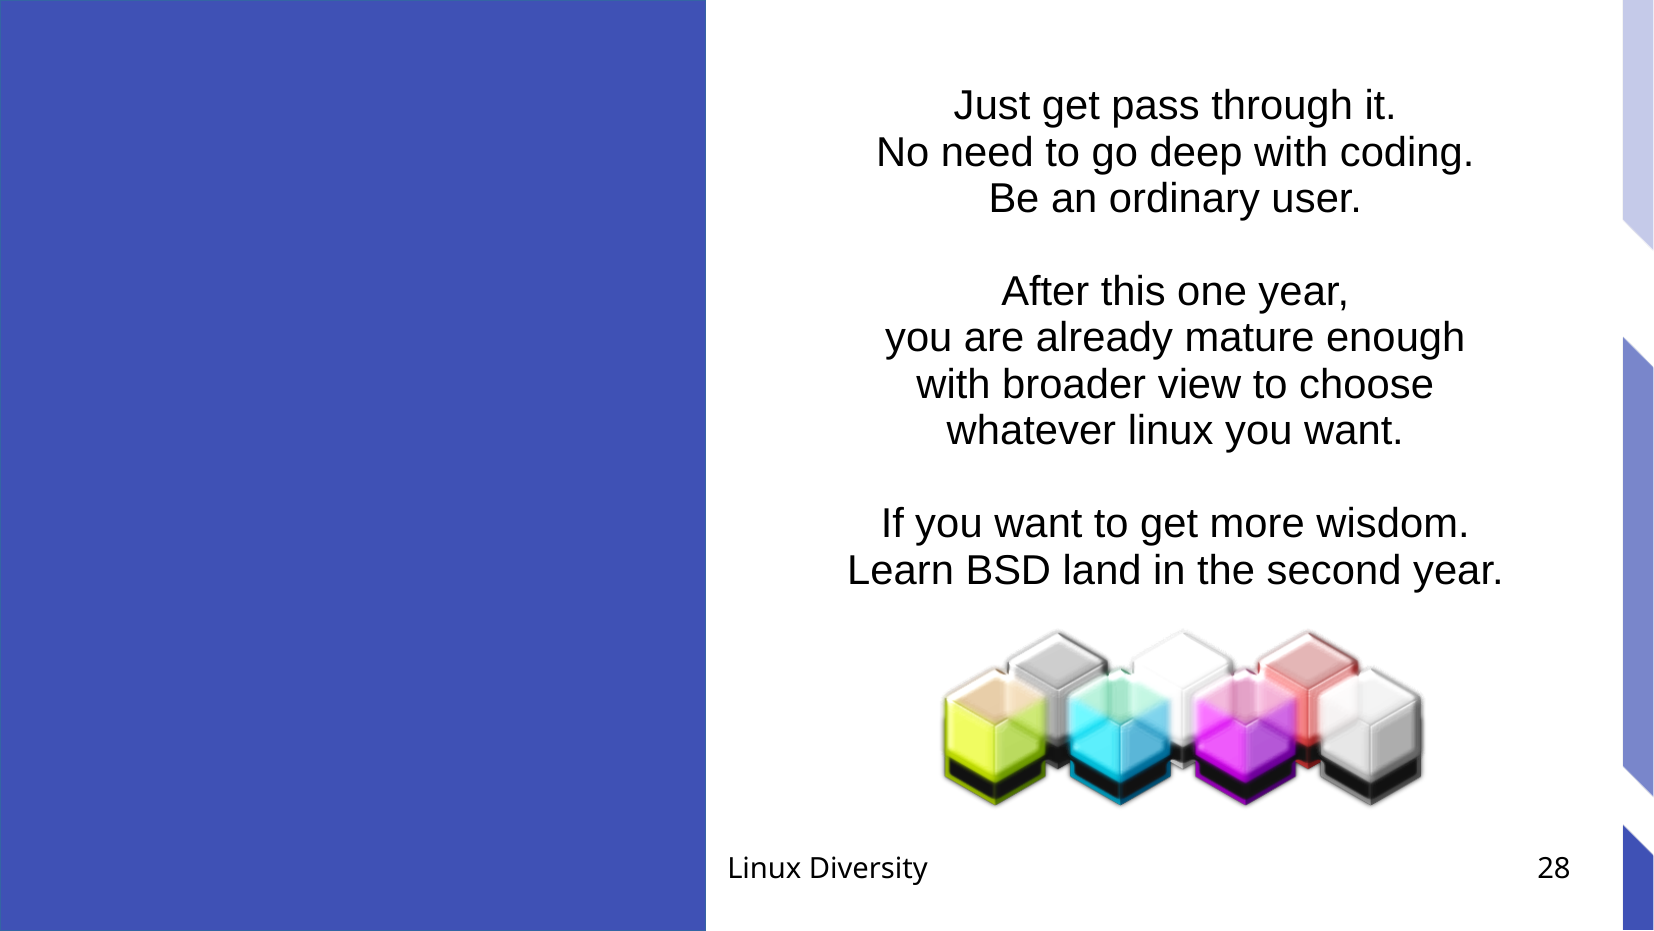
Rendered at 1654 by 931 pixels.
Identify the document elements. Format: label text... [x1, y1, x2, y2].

subtitle Just get pass through it. No need to go deep with coding. Be an ordinary user. After this one year, you are already mature enough with broader view to choose whatever linux you want. If you want to get more wisdom. Learn BSD land in the second year. [780, 59, 1571, 616]
text_box [0, 0, 706, 931]
picture [706, 0, 1654, 930]
